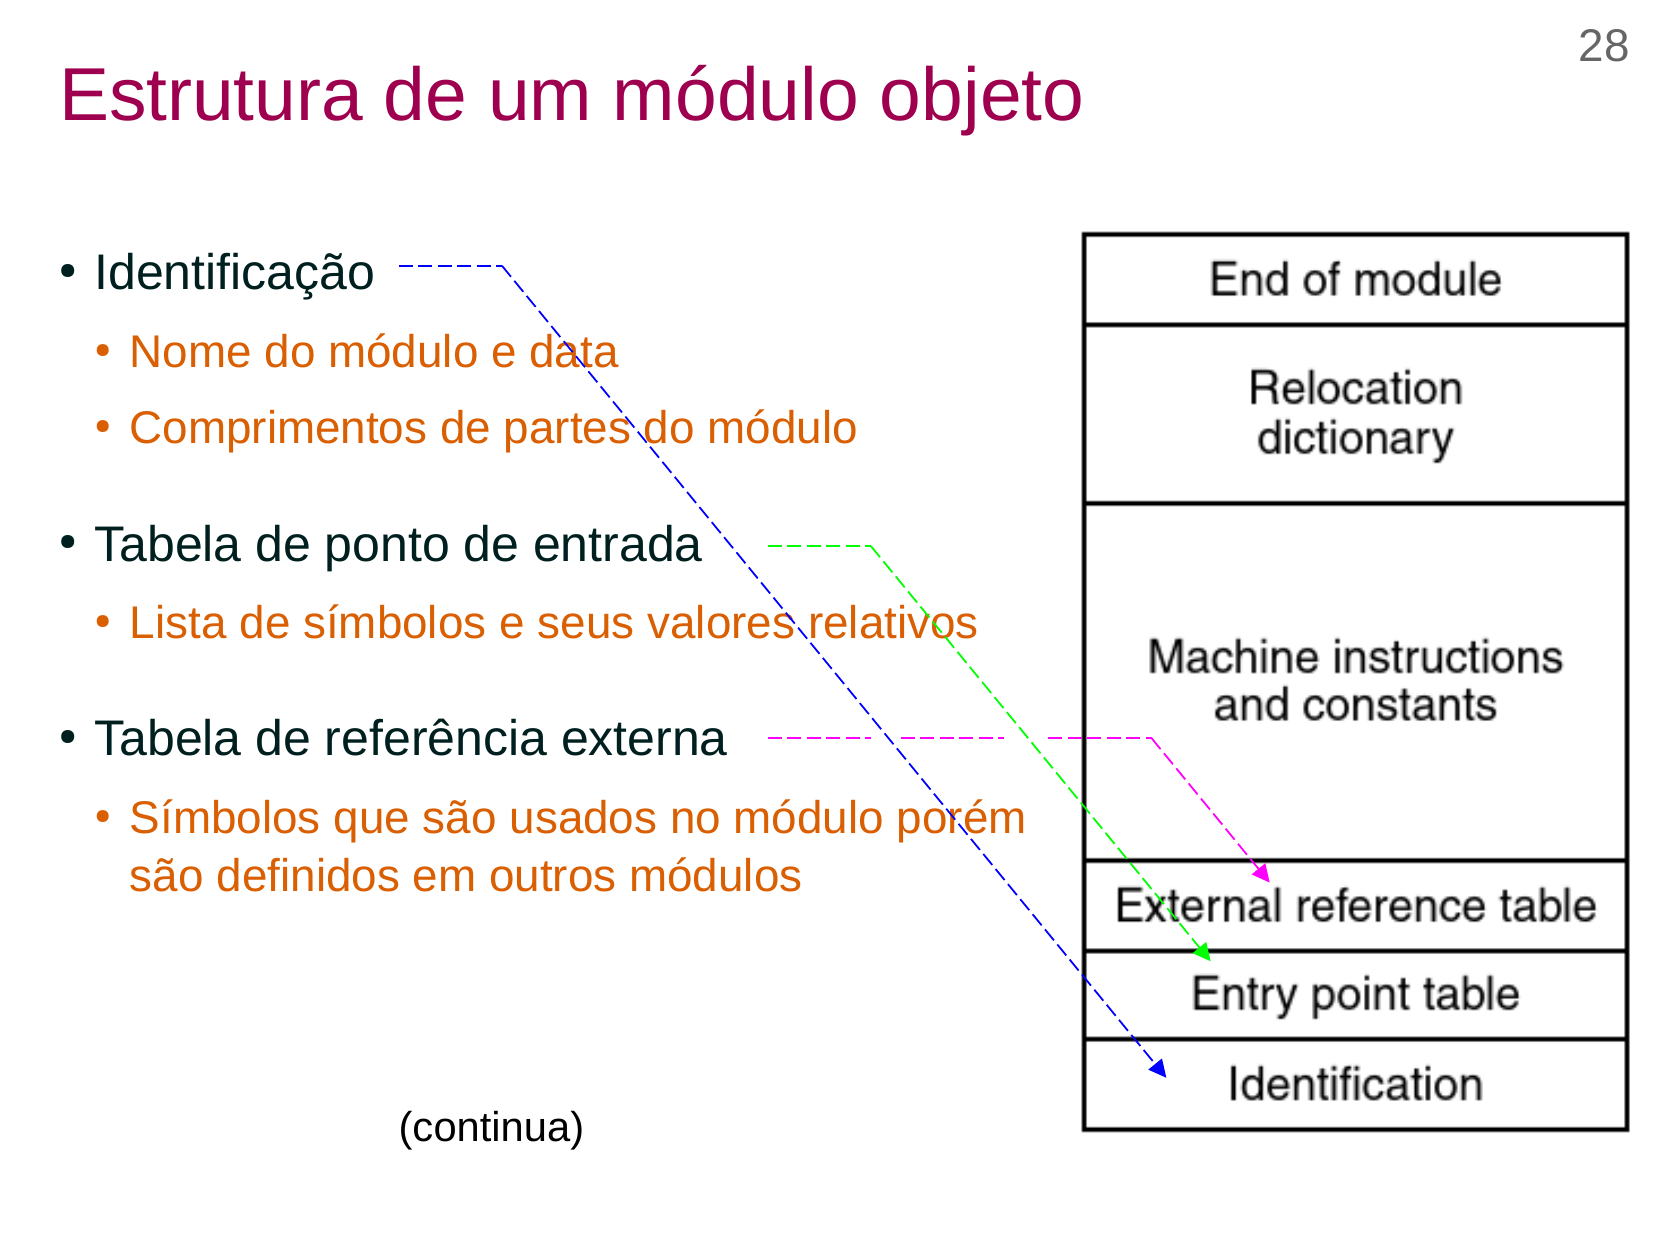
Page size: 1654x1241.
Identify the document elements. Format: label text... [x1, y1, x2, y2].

title Estrutura de um módulo objeto [59, 29, 1595, 148]
list Identificação Nome do módulo e data Comprimentos de partes do módulo Tabela de ponto de entrada Lista de símbolos e seus valores relativos Tabela de referência externa Símbolos que são usados no módulo porém são definidos em outros módulos [59, 236, 1063, 1211]
text_box (continua) [383, 1088, 635, 1211]
picture [1078, 226, 1639, 1137]
